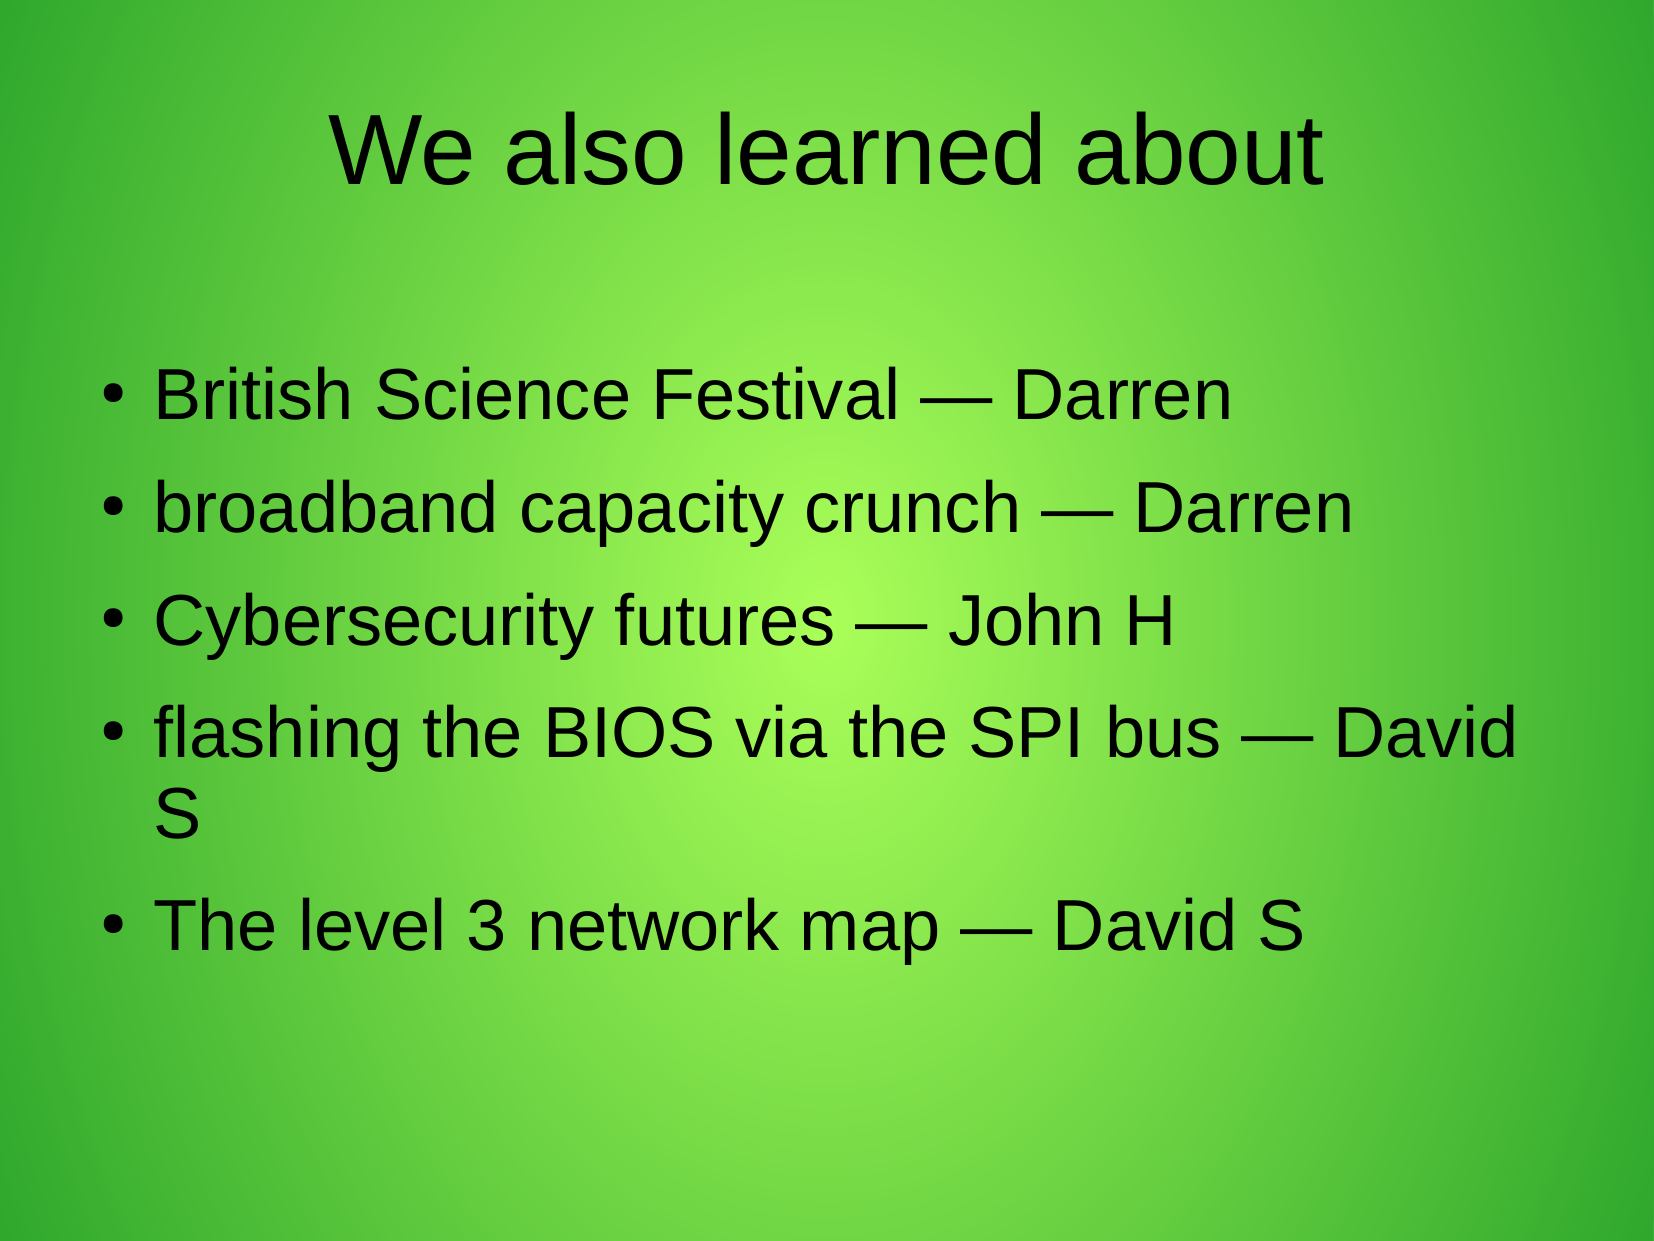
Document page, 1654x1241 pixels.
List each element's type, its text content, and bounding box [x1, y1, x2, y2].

title We also learned about [82, 47, 1571, 252]
list British Science Festival — Darren broadband capacity crunch — Darren Cybersecurity futures — John H flashing the BIOS via the SPI bus — David S The level 3 network map — David S [82, 354, 1571, 1105]
